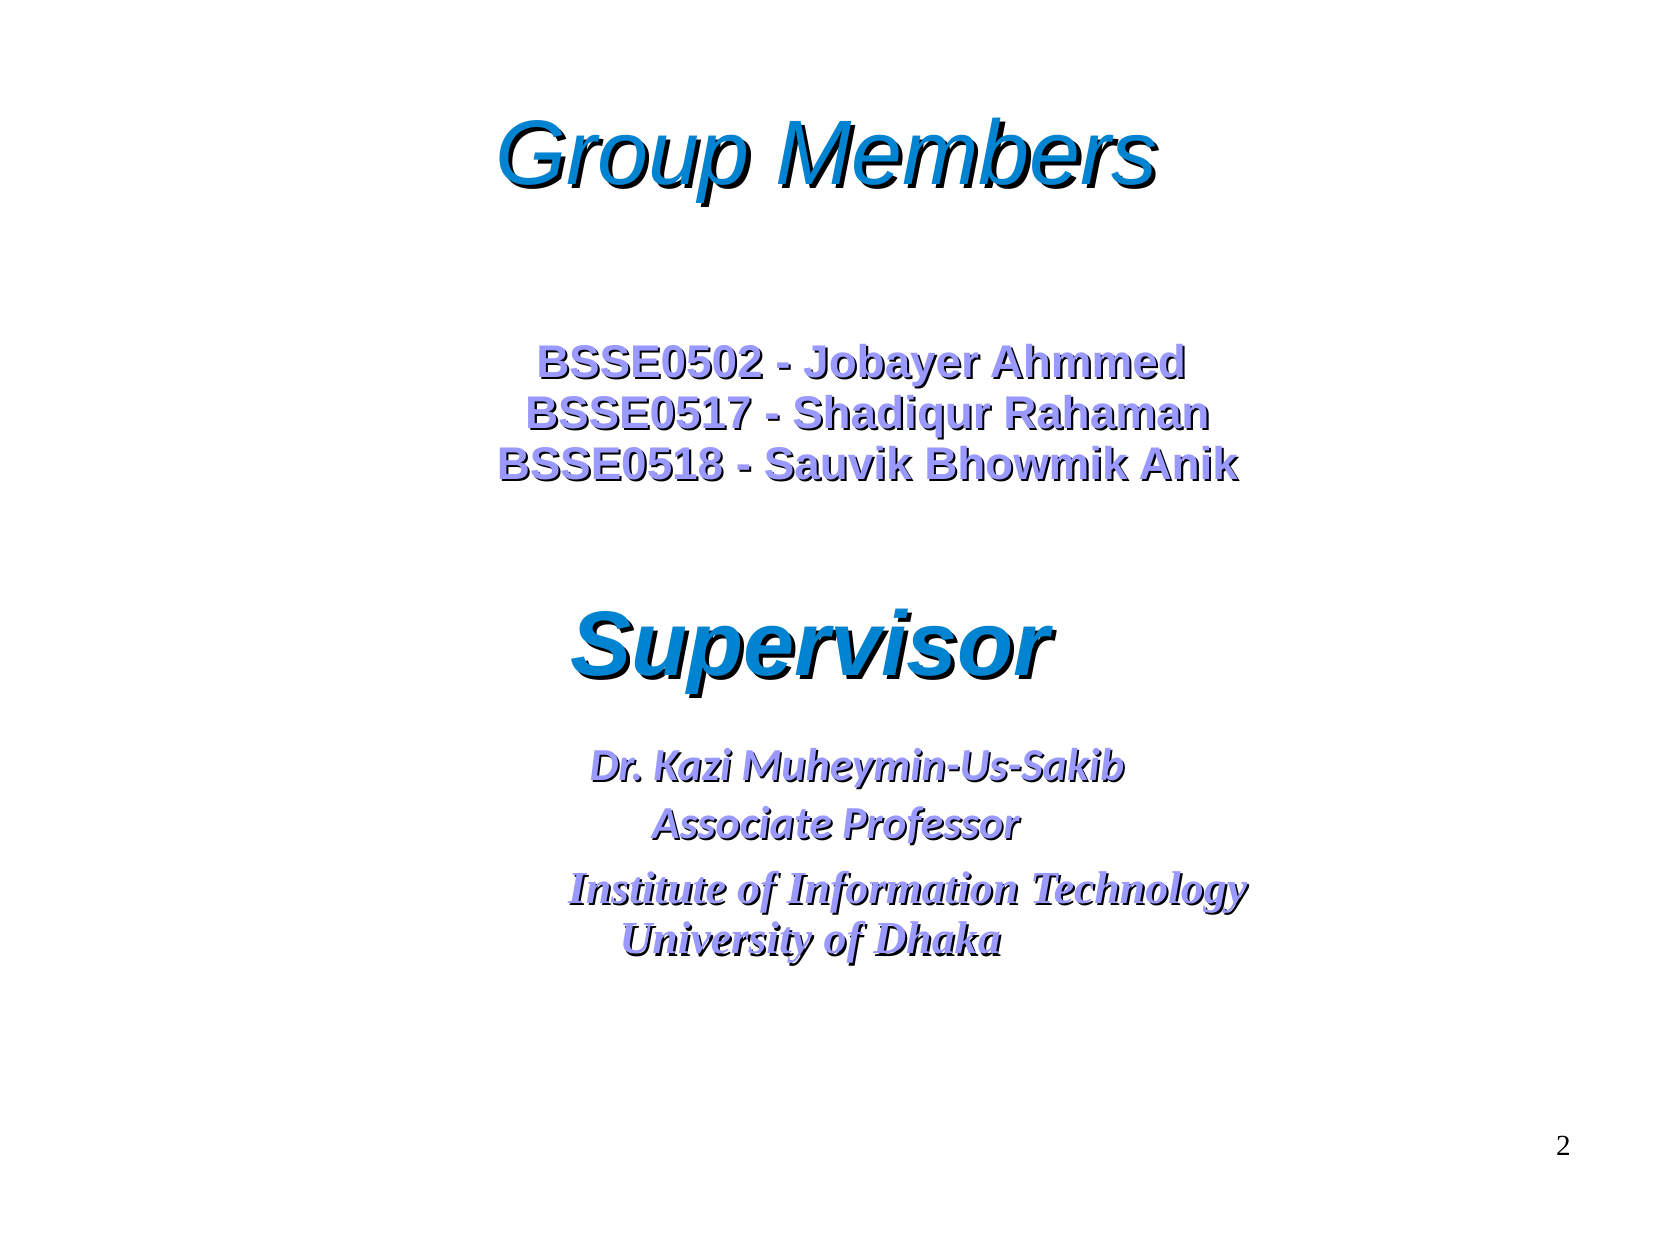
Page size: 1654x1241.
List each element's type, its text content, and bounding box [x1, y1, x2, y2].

title Group Members [82, 49, 1571, 257]
subtitle BSSE0502 - Jobayer Ahmmed BSSE0517 - Shadiqur Rahaman BSSE0518 - Sauvik Bhowmik Anik Supervisor Dr. Kazi Muheymin-Us-Sakib Associate Professor Institute of Information Technology University of Dhaka [82, 290, 1538, 1010]
